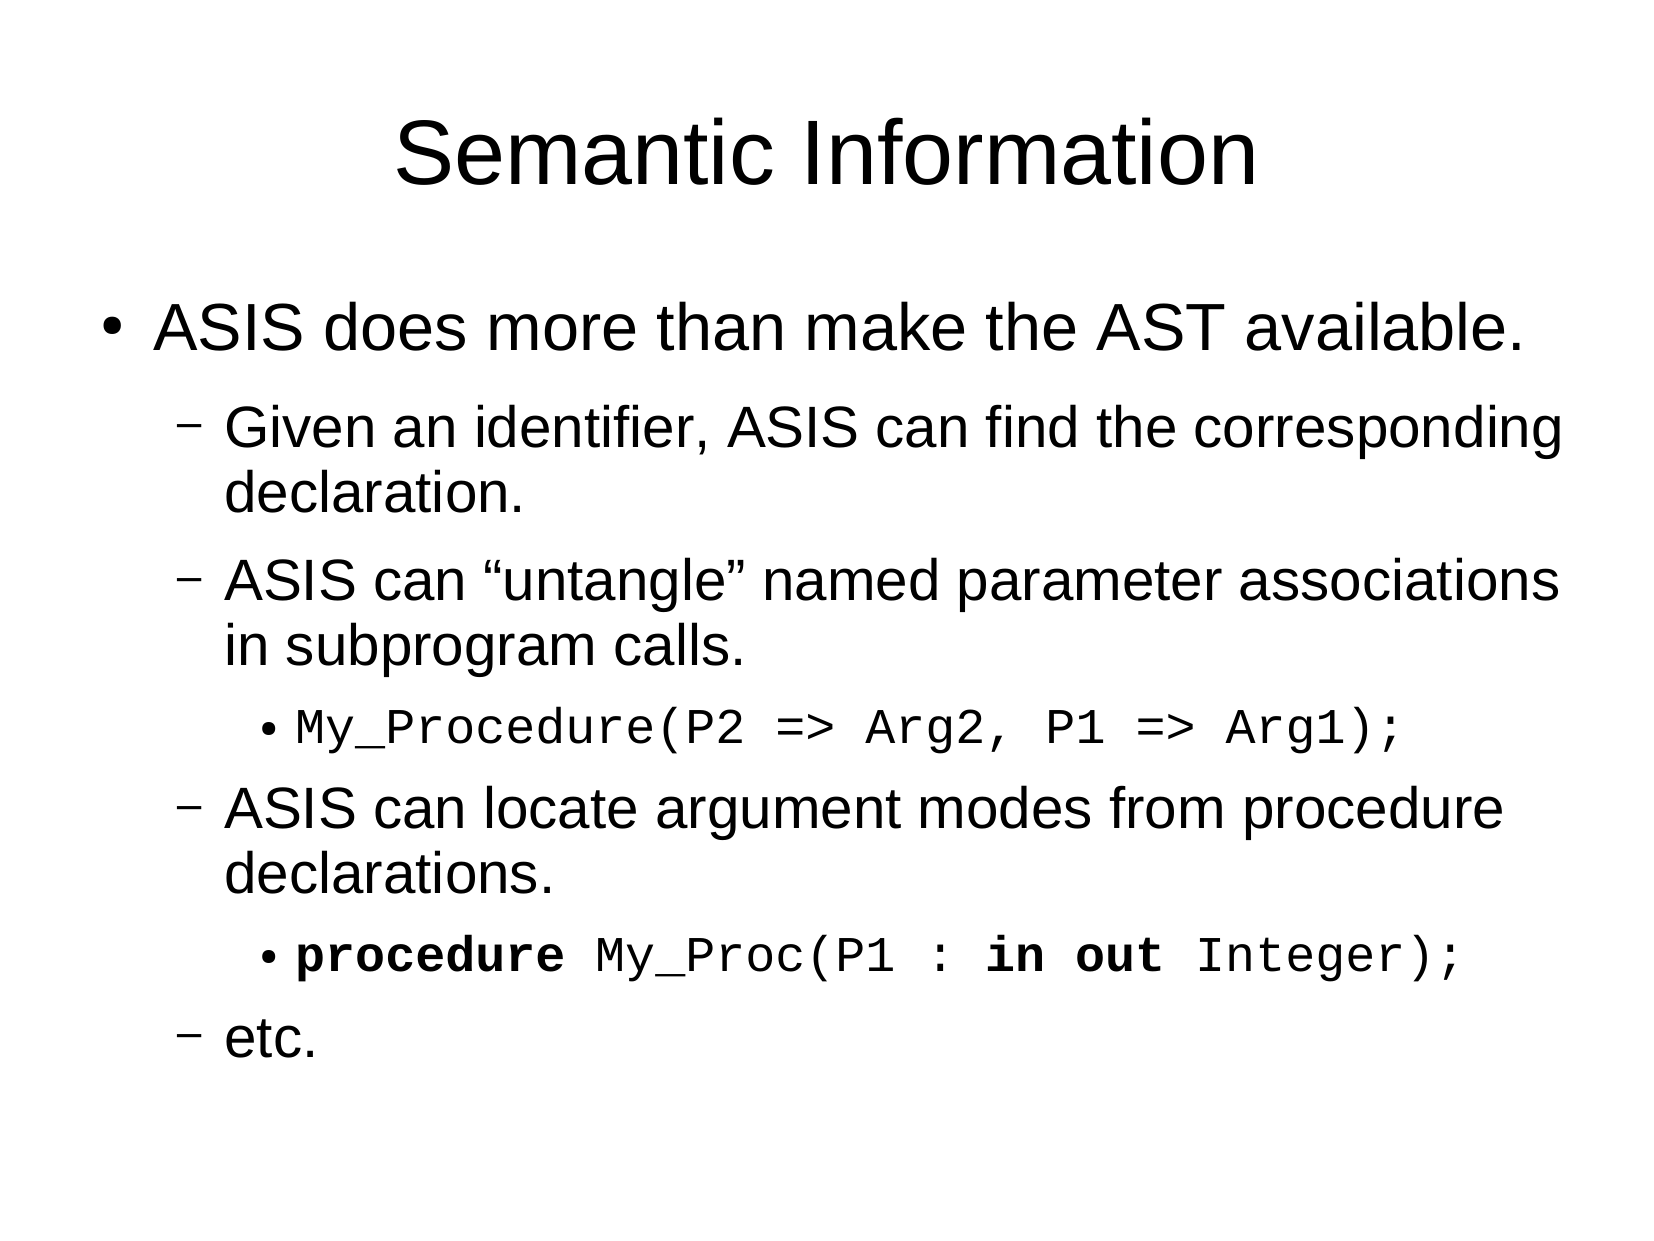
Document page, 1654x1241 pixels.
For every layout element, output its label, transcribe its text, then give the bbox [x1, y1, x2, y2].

title Semantic Information [82, 49, 1571, 257]
list ASIS does more than make the AST available. Given an identifier, ASIS can find the corresponding declaration. ASIS can “untangle” named parameter associations in subprogram calls. My_Procedure(P2 => Arg2, P1 => Arg1); ASIS can locate argument modes from procedure declarations. procedure My_Proc(P1 : in out Integer); etc. [82, 290, 1571, 1094]
